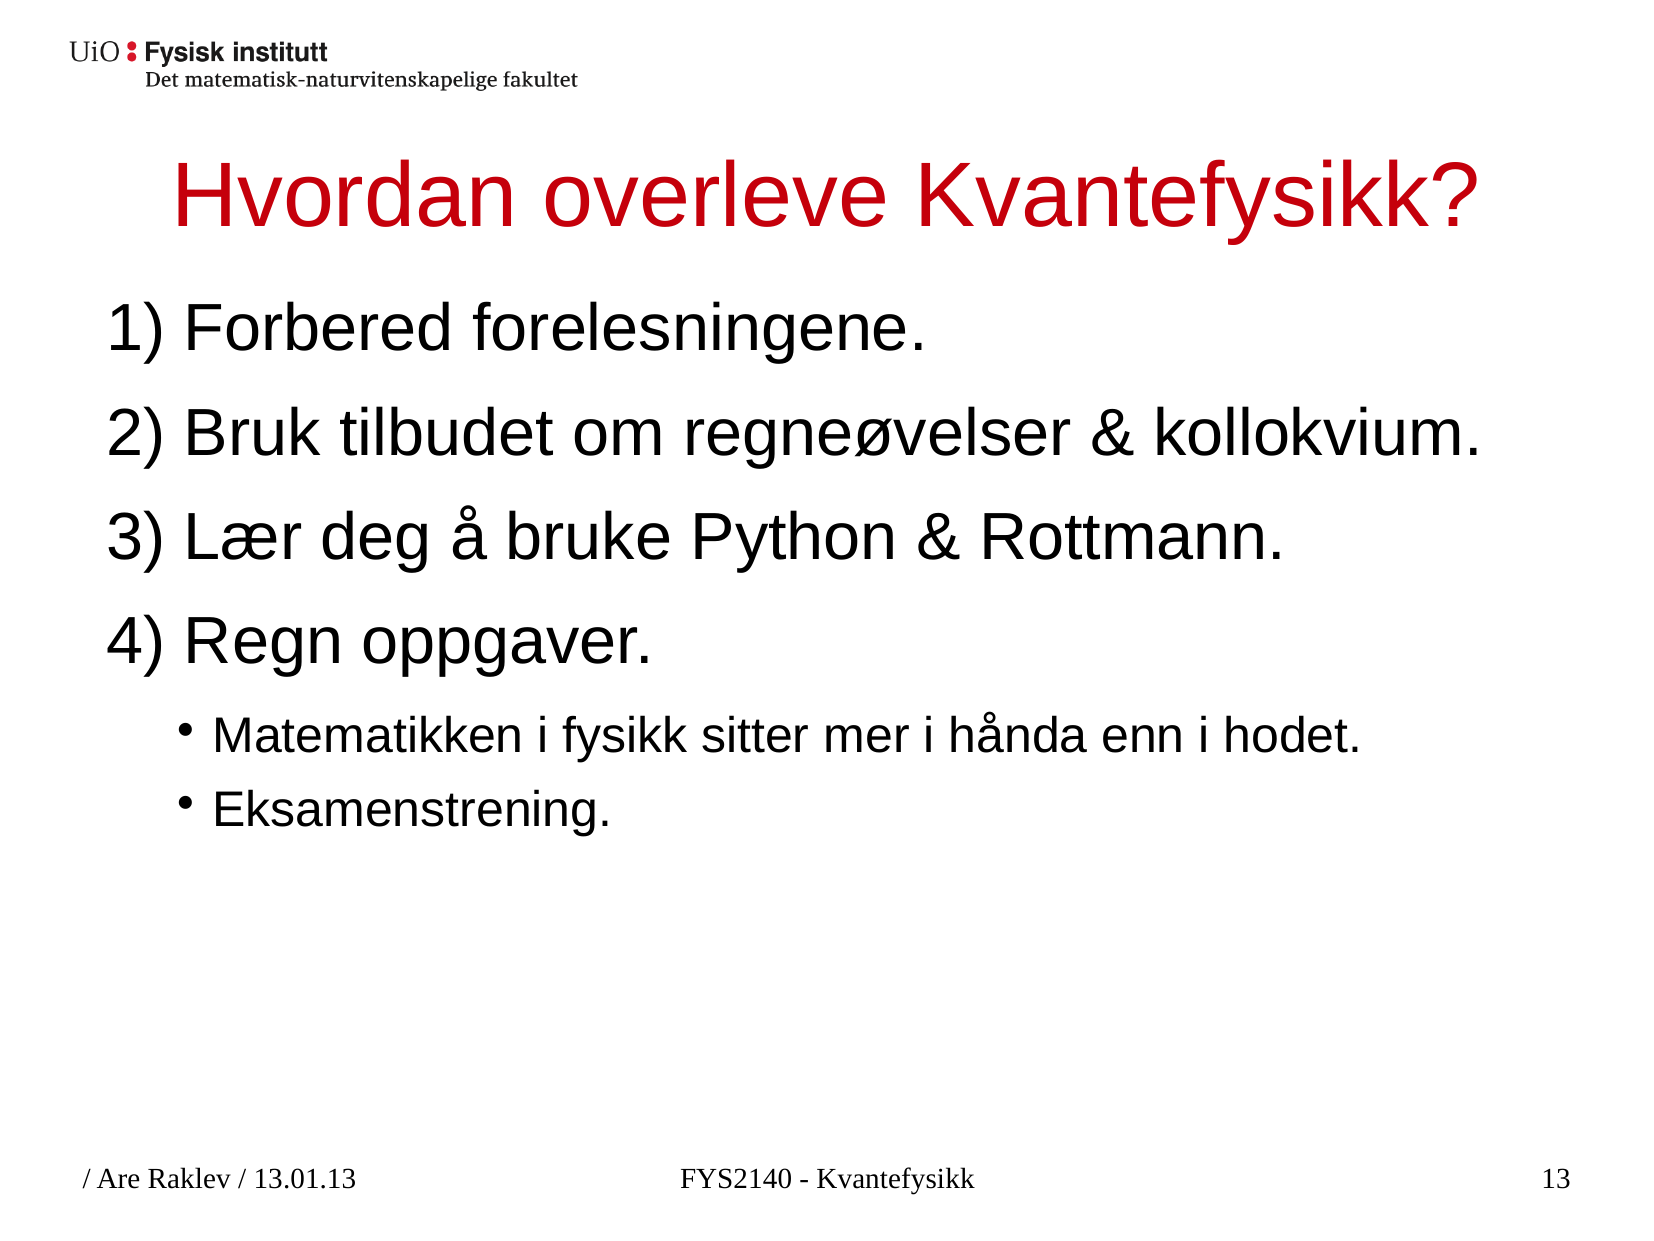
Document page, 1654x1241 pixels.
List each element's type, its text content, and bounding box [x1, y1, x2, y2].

picture [68, 37, 581, 93]
title Hvordan overleve Kvantefysikk? [82, 90, 1571, 298]
list Forbered forelesningene. Bruk tilbudet om regneøvelser & kollokvium. Lær deg å bruke Python & Rottmann. Regn oppgaver. Matematikken i fysikk sitter mer i hånda enn i hodet. Eksamenstrening. [106, 290, 1595, 1094]
